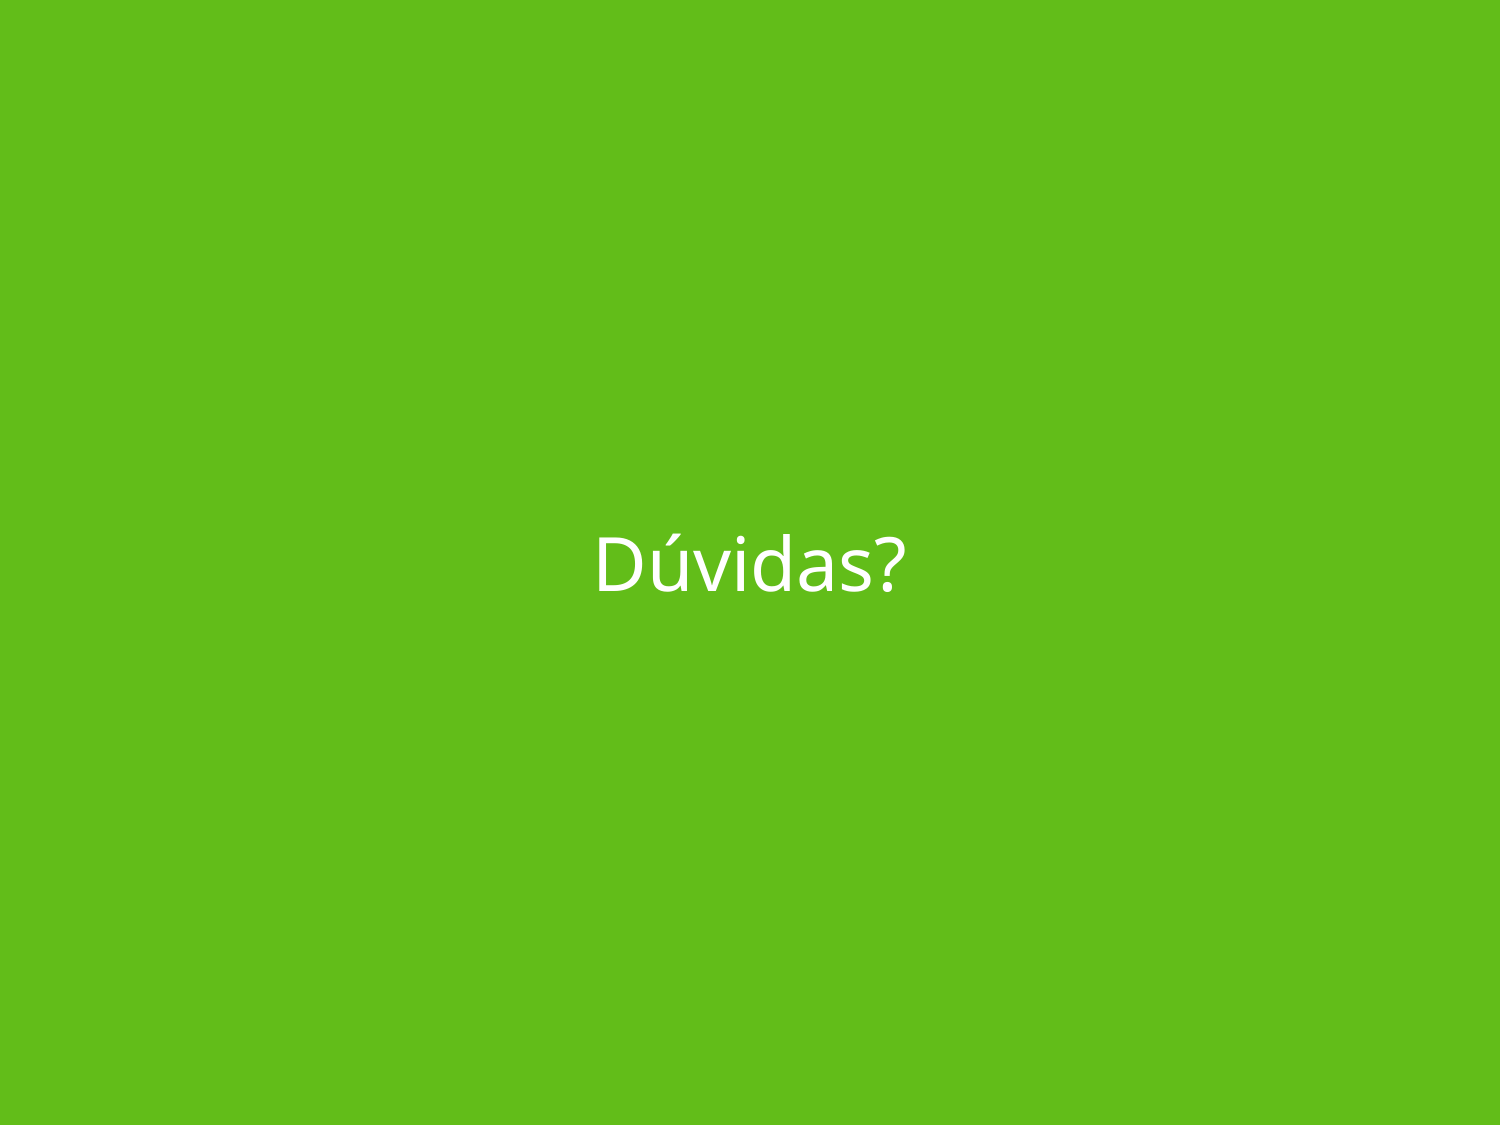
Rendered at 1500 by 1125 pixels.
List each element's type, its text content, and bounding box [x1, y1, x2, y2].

title Dúvidas? [147, 468, 1353, 657]
